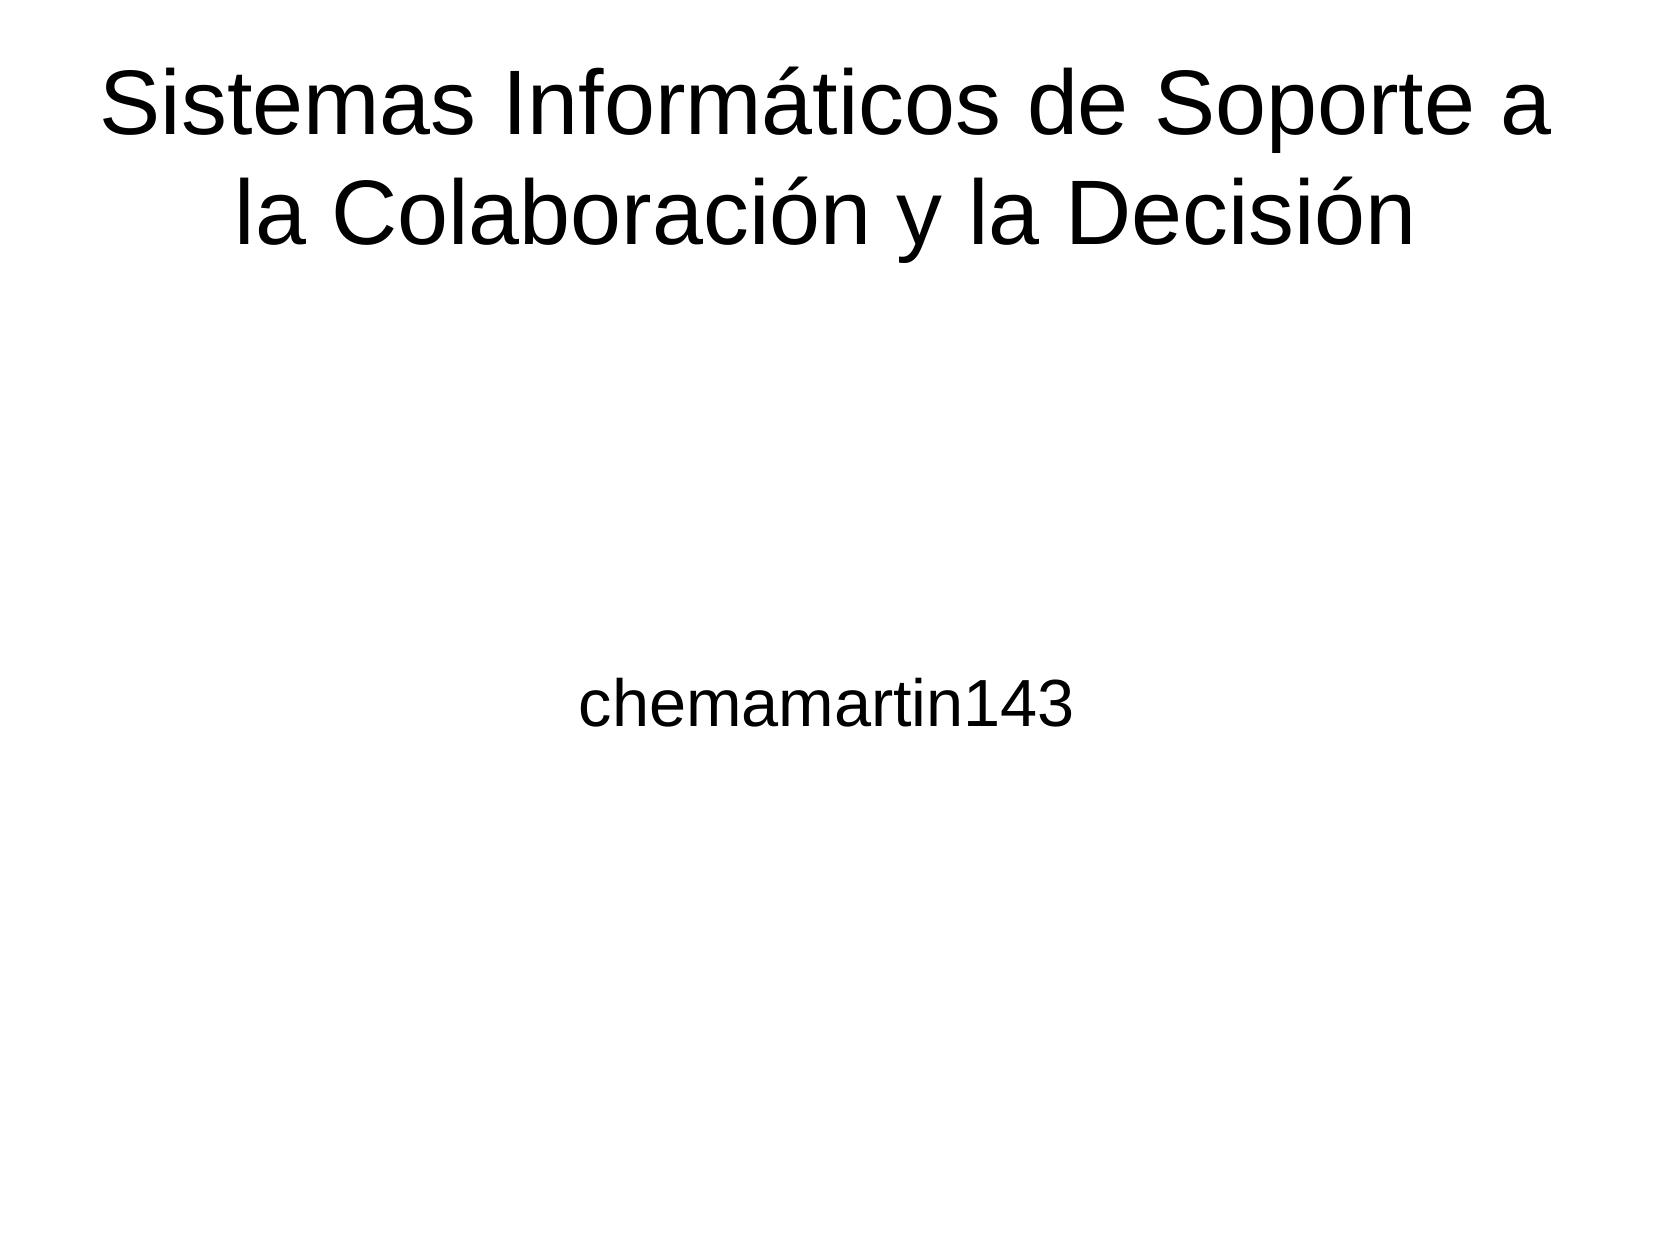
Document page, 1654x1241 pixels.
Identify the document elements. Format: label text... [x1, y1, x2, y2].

subtitle chemamartin143 [82, 659, 1571, 740]
title Sistemas Informáticos de Soporte a la Colaboración y la Decisión [82, 49, 1571, 257]
